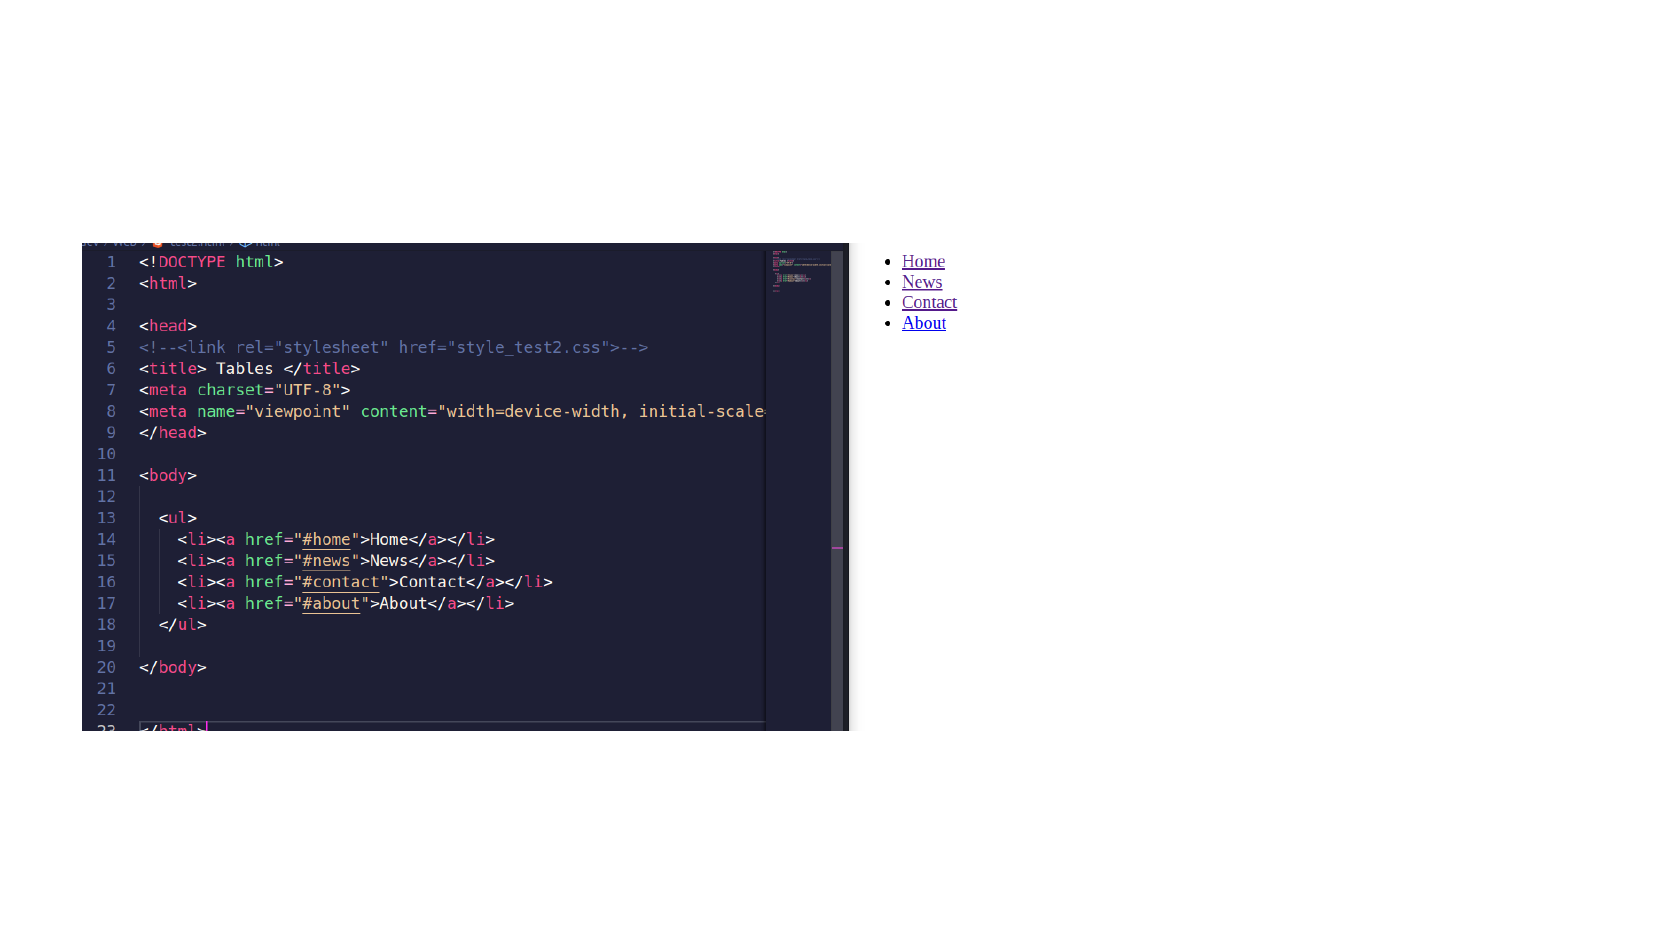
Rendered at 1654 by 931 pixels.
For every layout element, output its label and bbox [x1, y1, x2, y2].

picture [82, 243, 1571, 731]
